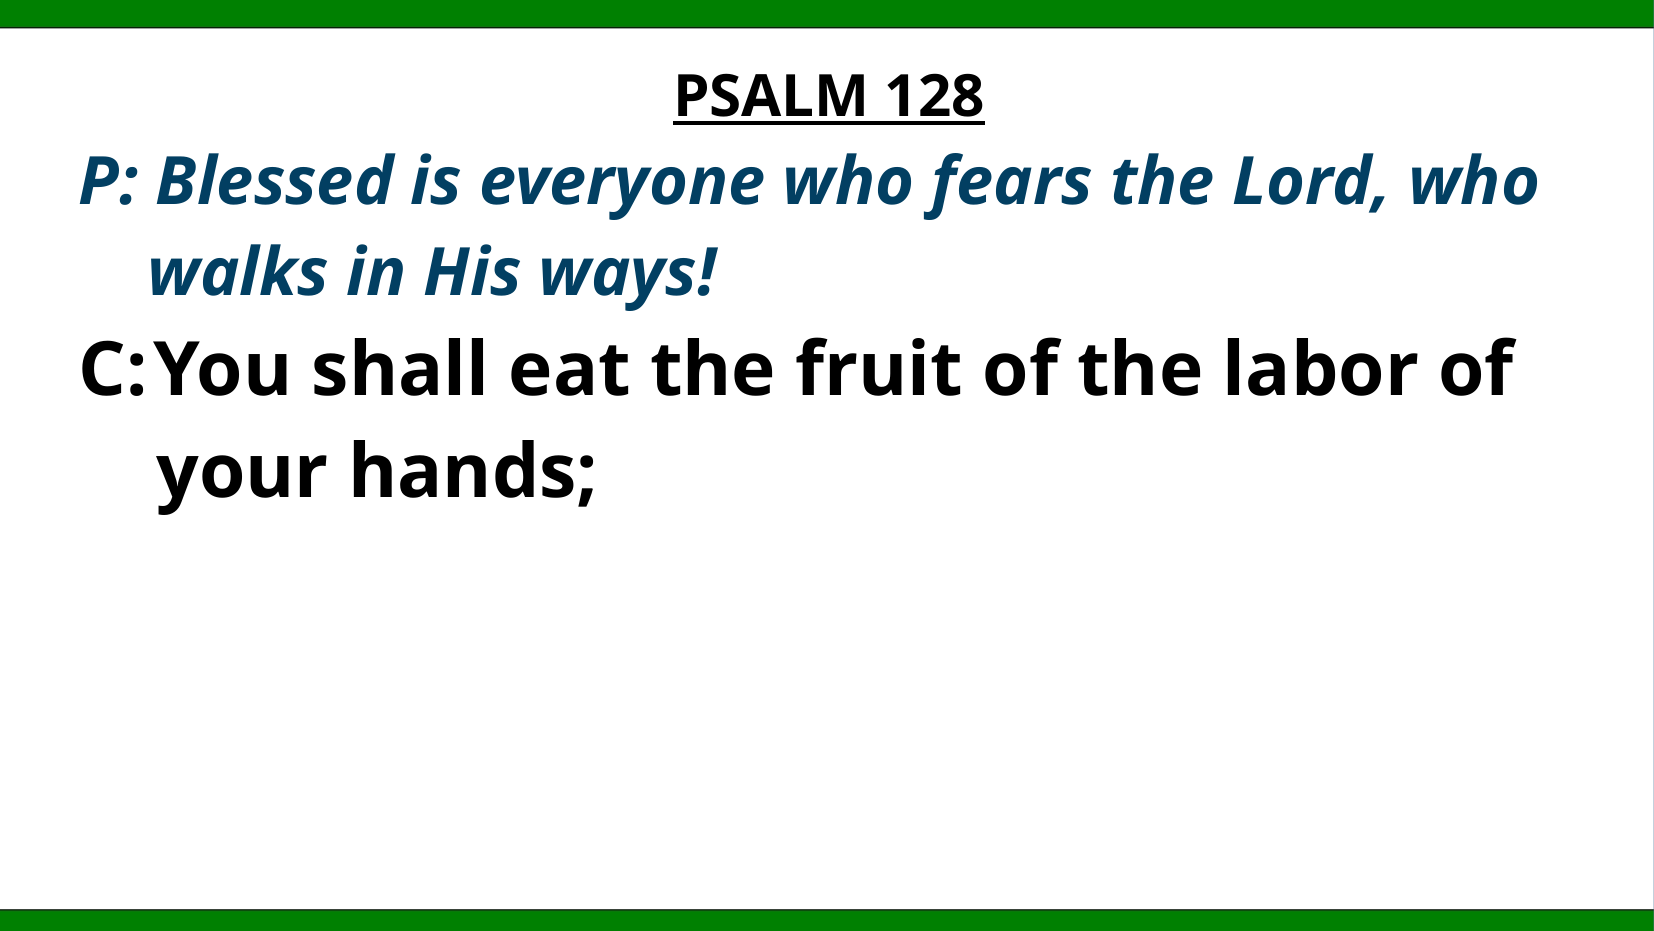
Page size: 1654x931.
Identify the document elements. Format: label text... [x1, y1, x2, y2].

picture [0, 0, 1654, 931]
text_box PSALM 128 P: Blessed is everyone who fears the Lord, who walks in His ways! C: You shall eat the fruit of the labor of your hands; [63, 46, 1594, 516]
